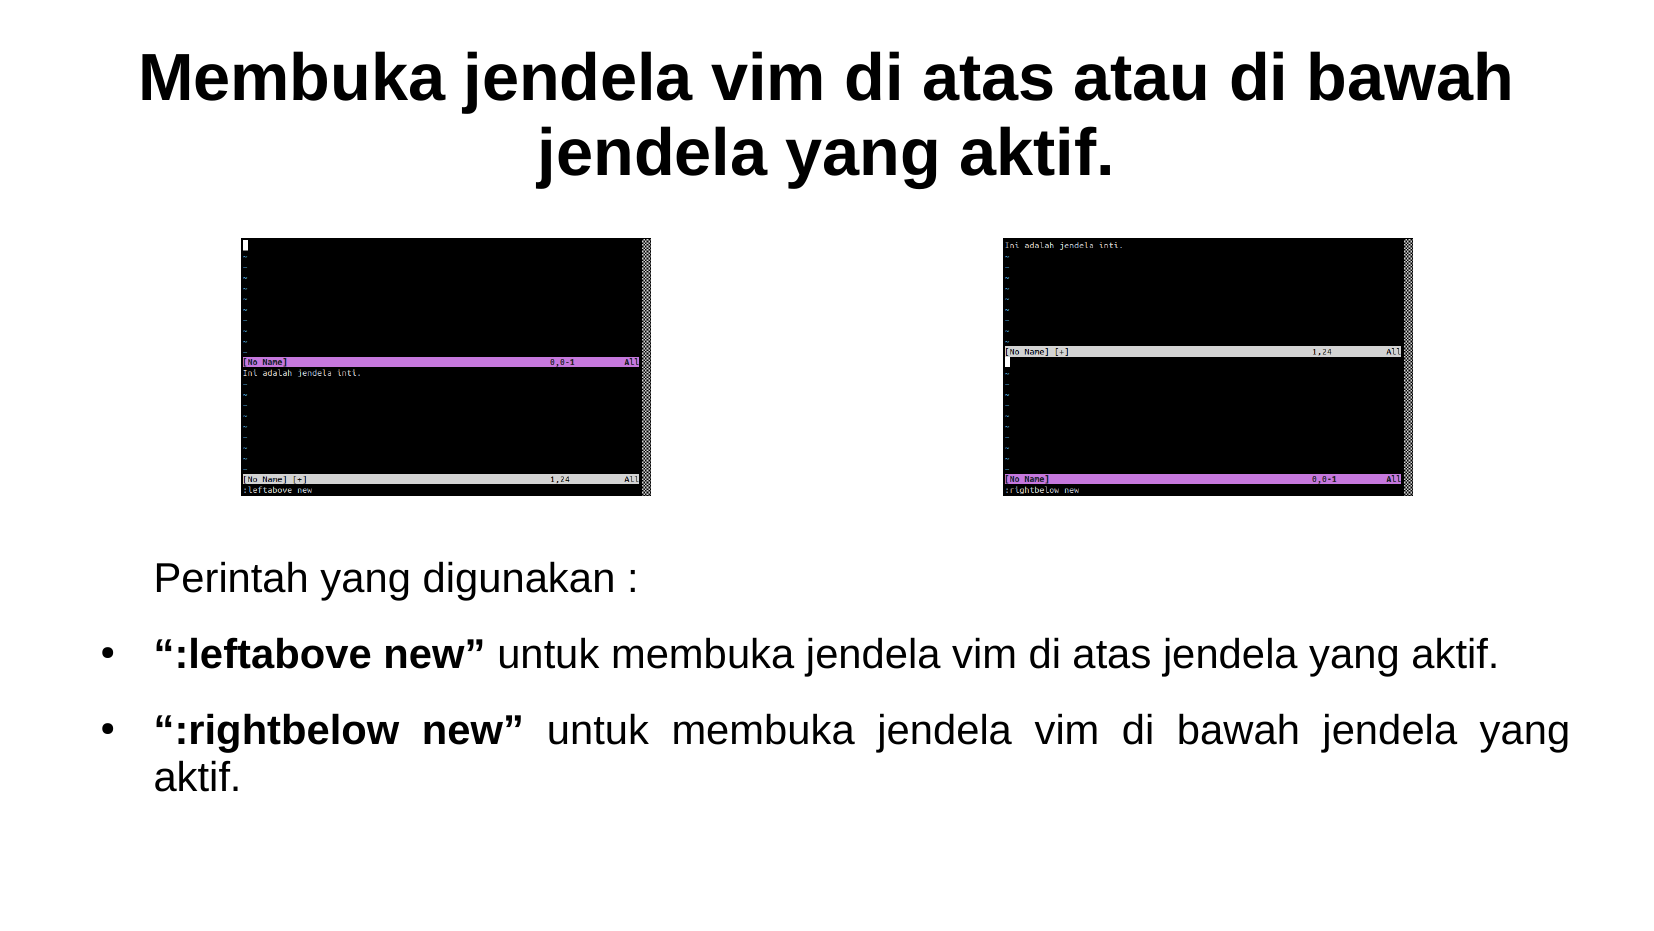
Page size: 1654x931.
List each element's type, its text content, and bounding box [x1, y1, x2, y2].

list Perintah yang digunakan : “:leftabove new” untuk membuka jendela vim di atas jendela yang aktif. “:rightbelow new” untuk membuka jendela vim di bawah jendela yang aktif. [82, 555, 1571, 813]
picture [241, 238, 651, 496]
title Membuka jendela vim di atas atau di bawah jendela yang aktif. [82, 37, 1571, 193]
picture [1003, 238, 1413, 496]
